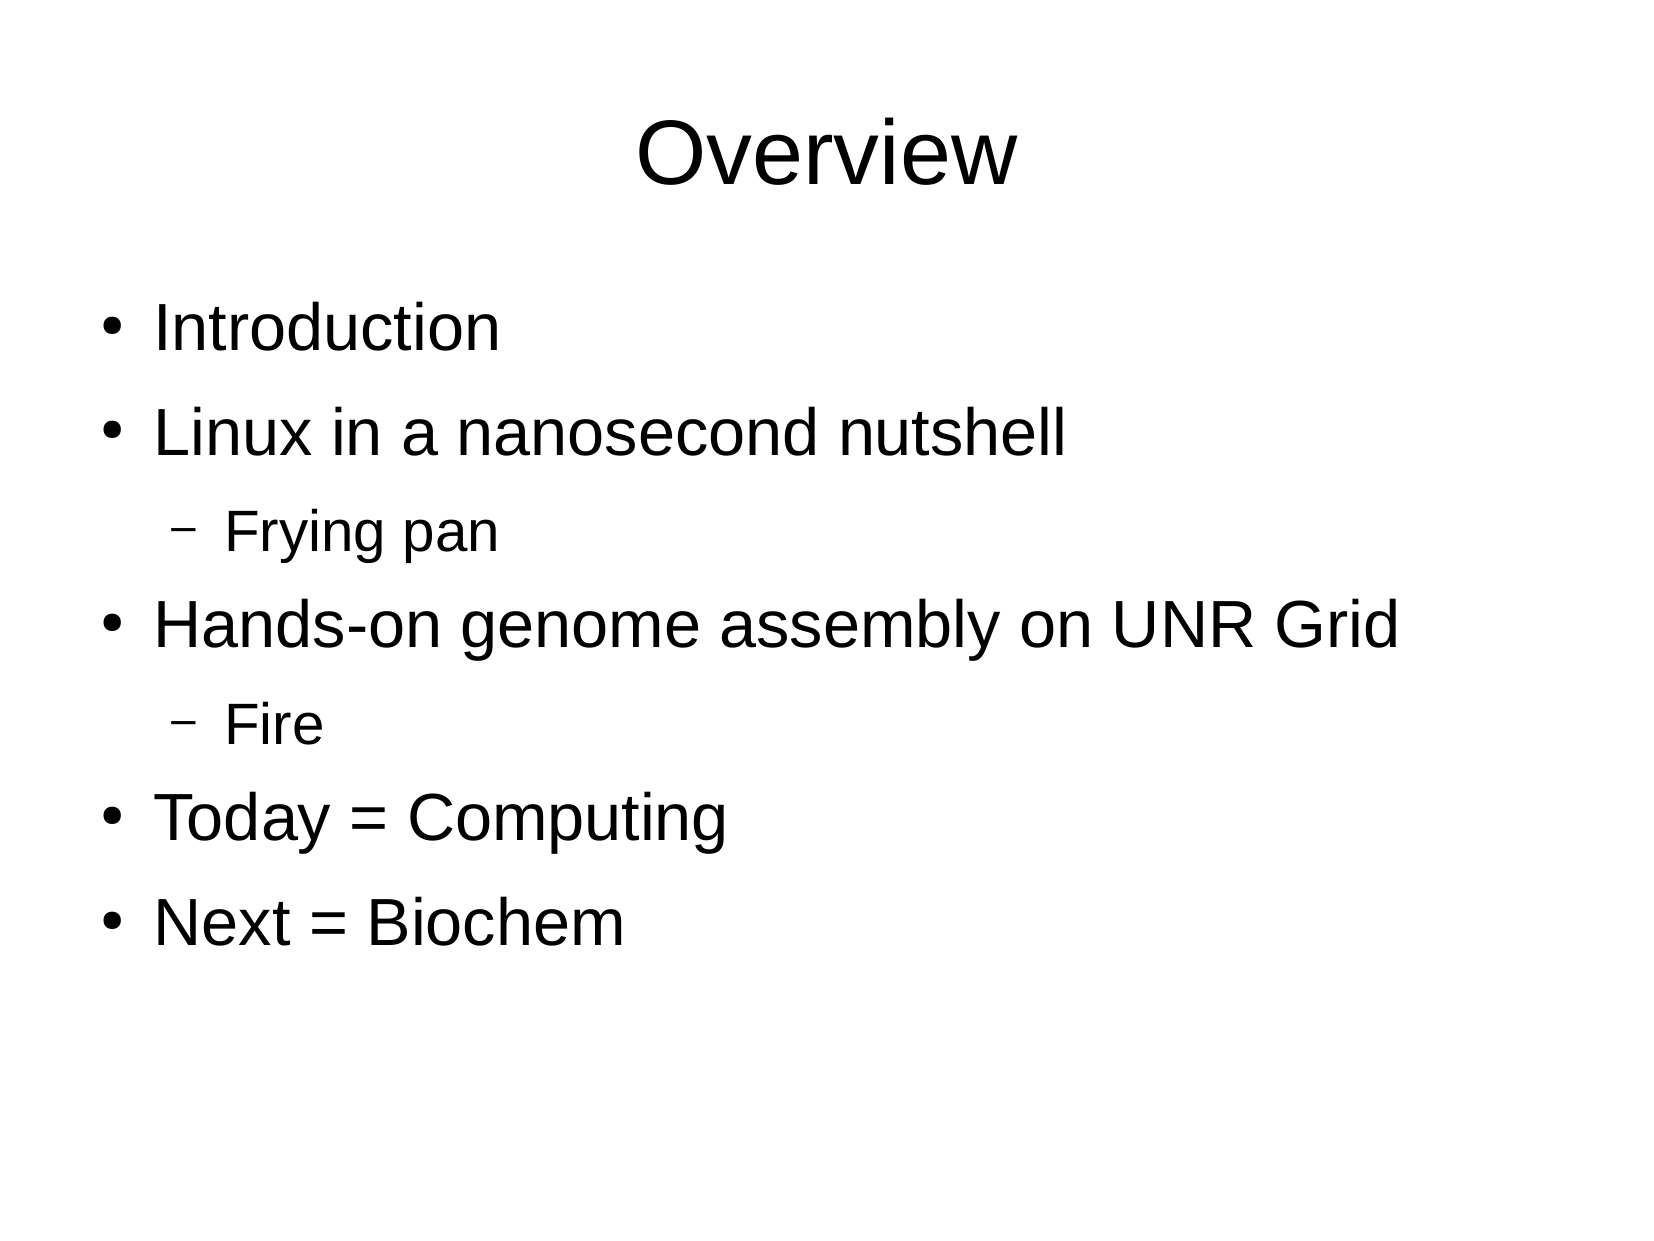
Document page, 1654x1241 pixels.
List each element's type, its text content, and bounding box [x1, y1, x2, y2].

list Introduction Linux in a nanosecond nutshell Frying pan Hands-on genome assembly on UNR Grid Fire Today = Computing Next = Biochem [82, 290, 1571, 1010]
title Overview [82, 49, 1571, 257]
